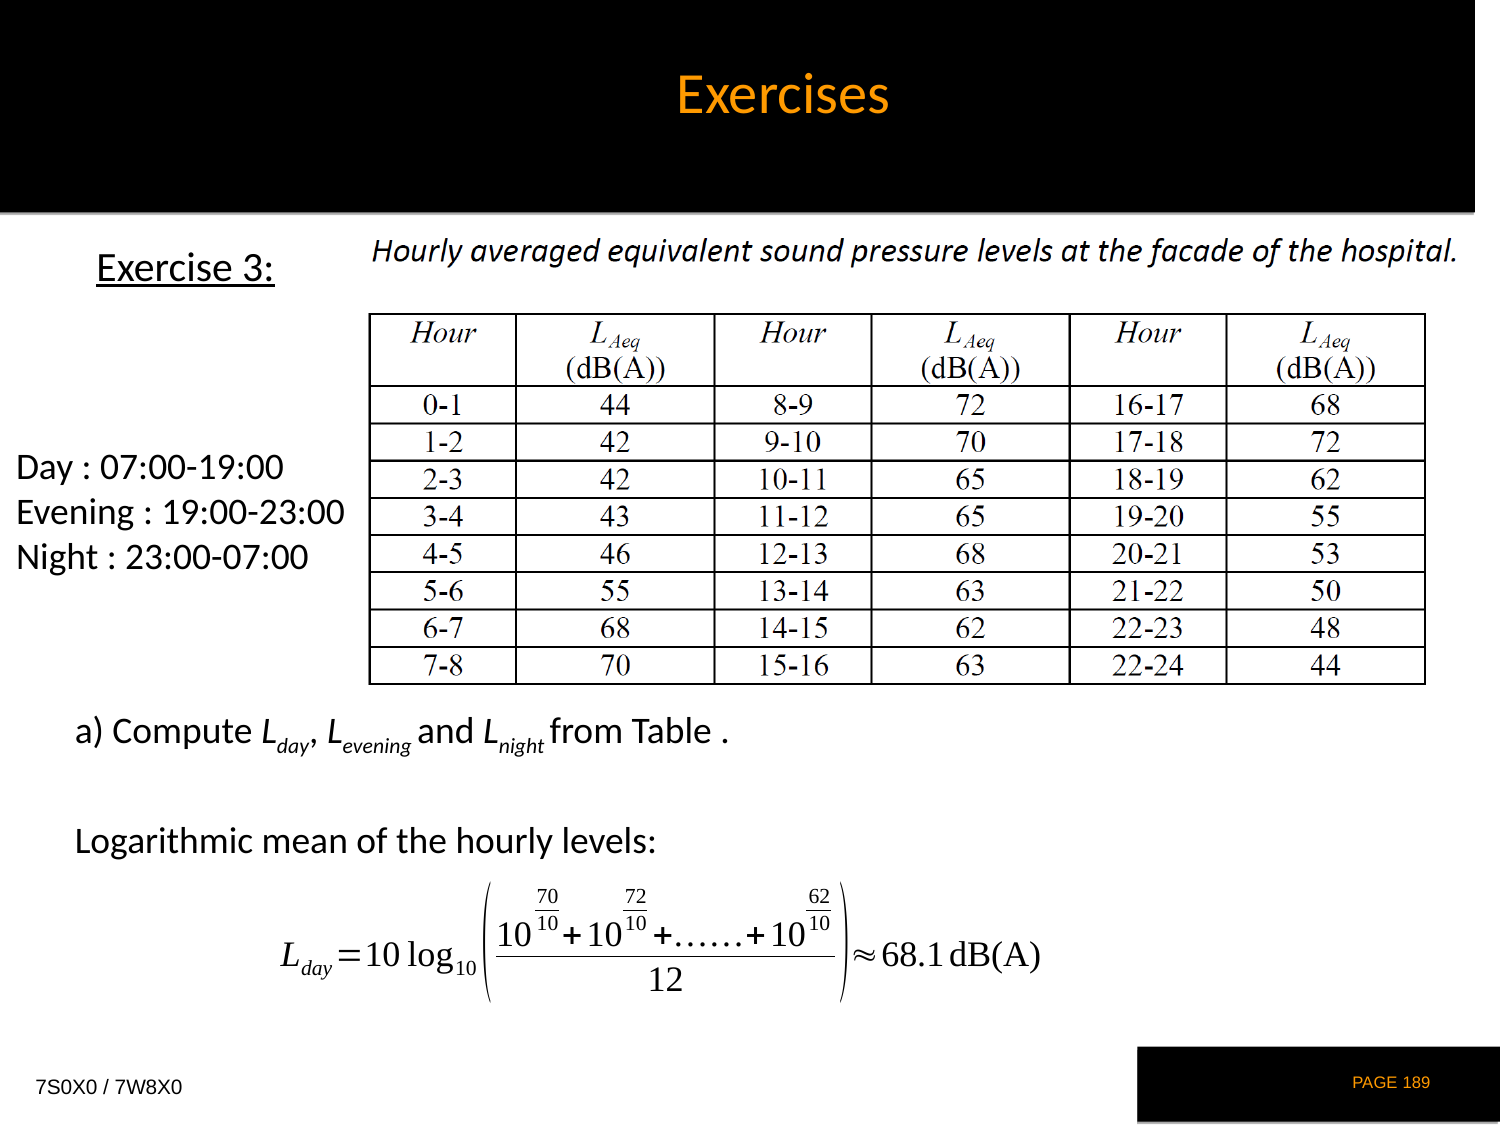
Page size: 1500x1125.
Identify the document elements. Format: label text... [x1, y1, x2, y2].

text_box Day : 07:00-19:00 Evening : 19:00-23:00 Night : 23:00-07:00 [1, 434, 361, 585]
text_box 7S0X0 / 7W8X0 [35, 1070, 626, 1102]
text_box [0, 0, 1475, 213]
list Exercise 3: [81, 232, 360, 434]
text_box Exercises [125, 48, 1442, 200]
text_box [1137, 1046, 1500, 1122]
text_box Logarithmic mean of the hourly levels: [60, 817, 946, 871]
chart [269, 878, 1051, 1006]
picture [360, 232, 1460, 691]
text_box a) Compute Lday, Levening and Lnight from Table . [59, 699, 754, 766]
text_box PAGE <number>9 [1352, 1066, 1453, 1098]
